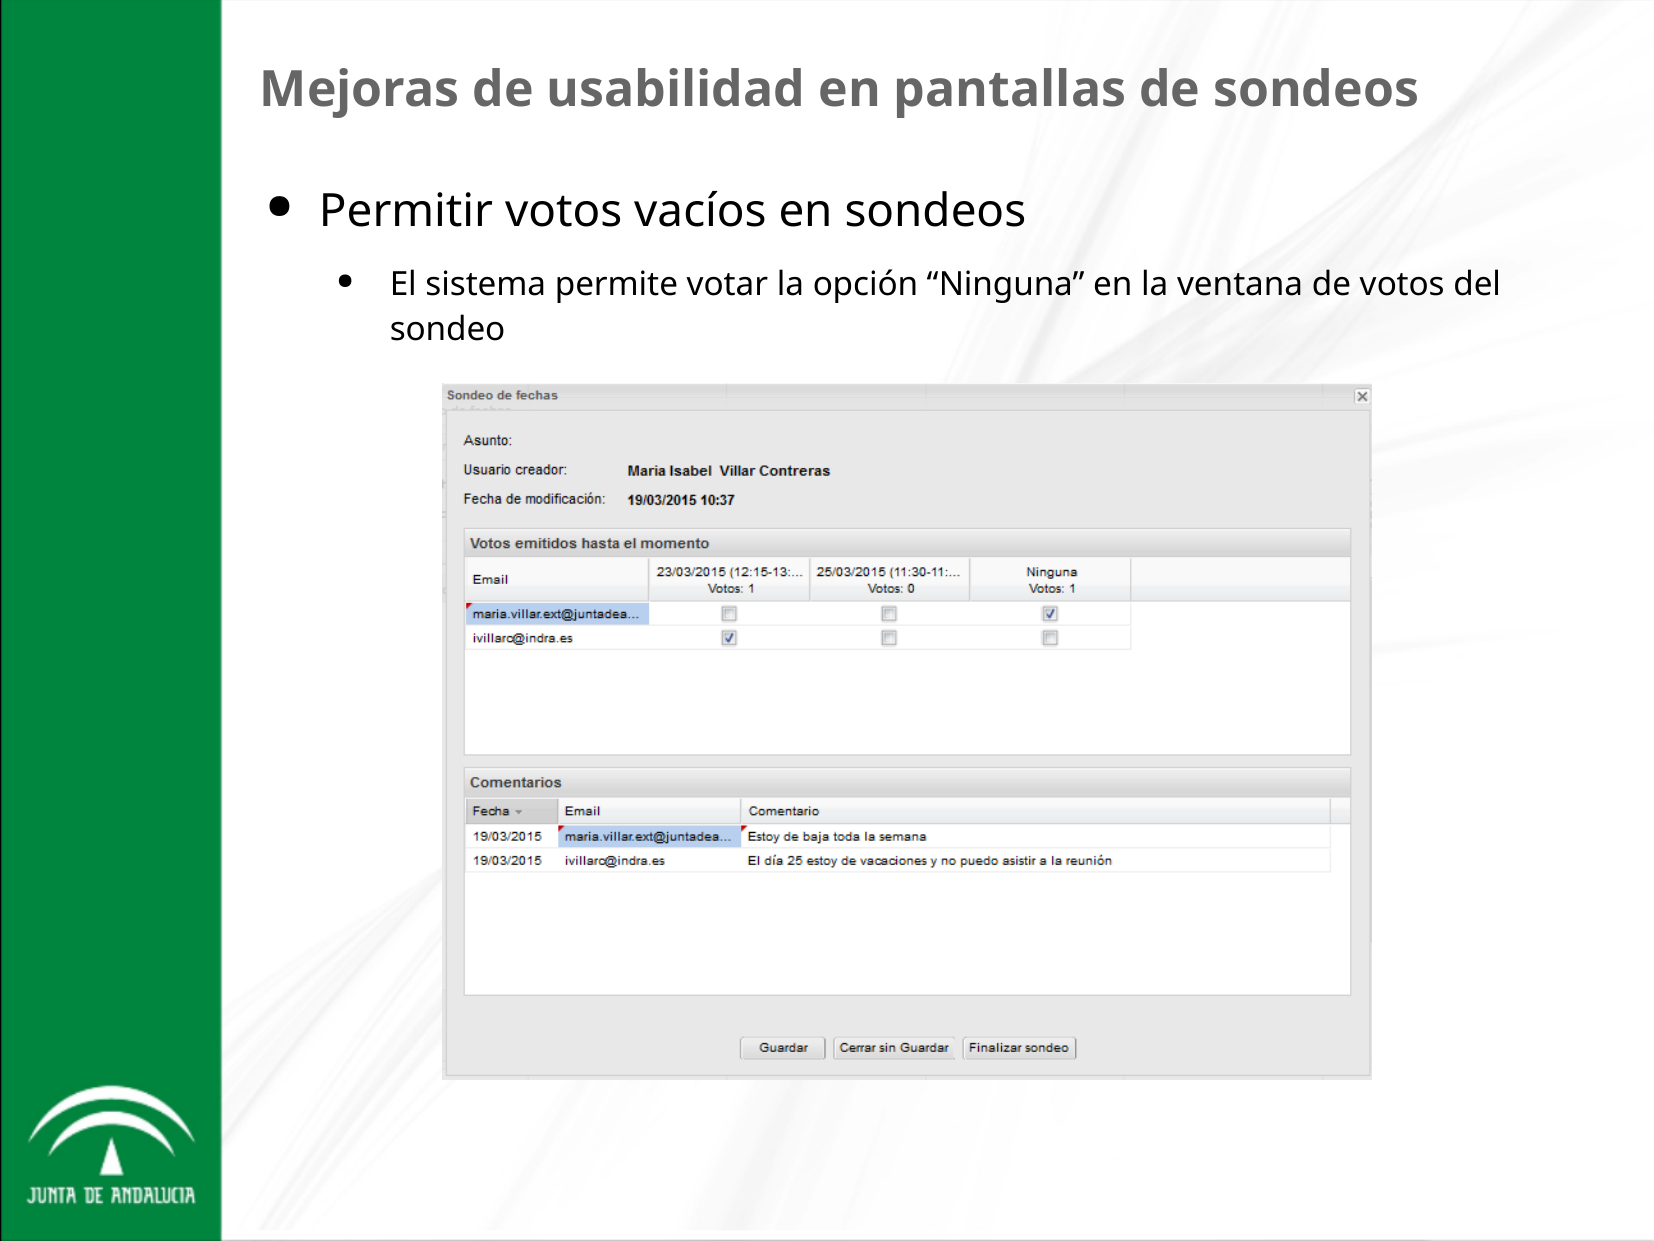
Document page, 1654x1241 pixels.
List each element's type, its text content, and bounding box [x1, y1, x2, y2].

list Permitir votos vacíos en sondeos El sistema permite votar la opción “Ninguna” en la ventana de votos del sondeo [248, 177, 1565, 996]
picture [0, 0, 1654, 1241]
title Mejoras de usabilidad en pantallas de sondeos [259, 37, 1577, 136]
